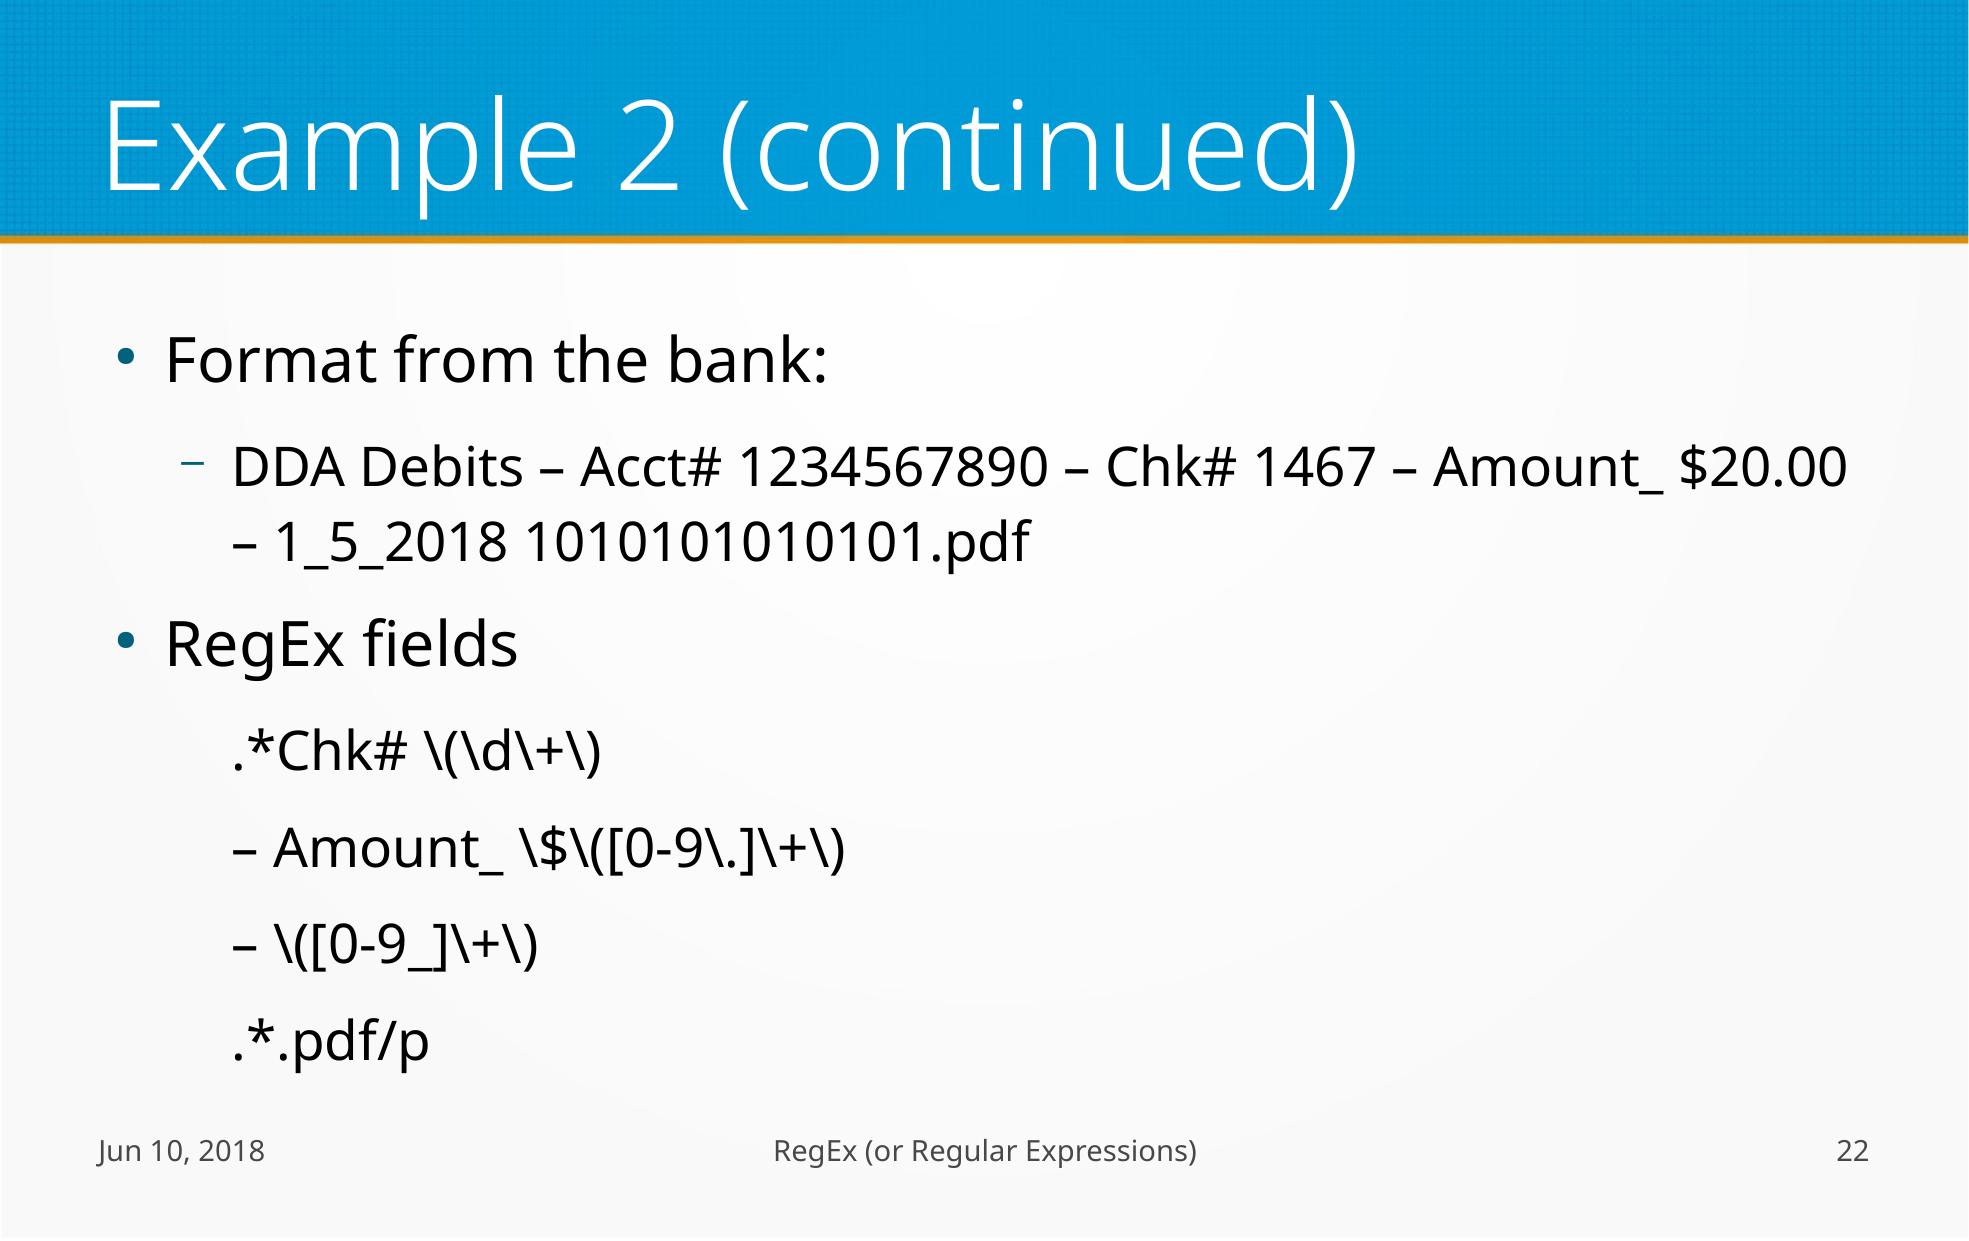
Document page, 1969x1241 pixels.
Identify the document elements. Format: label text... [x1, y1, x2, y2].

picture [0, 233, 1969, 1241]
list Format from the bank: DDA Debits – Acct# 1234567890 – Chk# 1467 – Amount_ $20.00 – 1_5_2018 1010101010101.pdf RegEx fields .*Chk# \(\d\+\) – Amount_ \$\([0-9\.]\+\) – \([0-9_]\+\) .*.pdf/p [98, 315, 1861, 1081]
title Example 2 (continued) [98, 19, 1870, 227]
